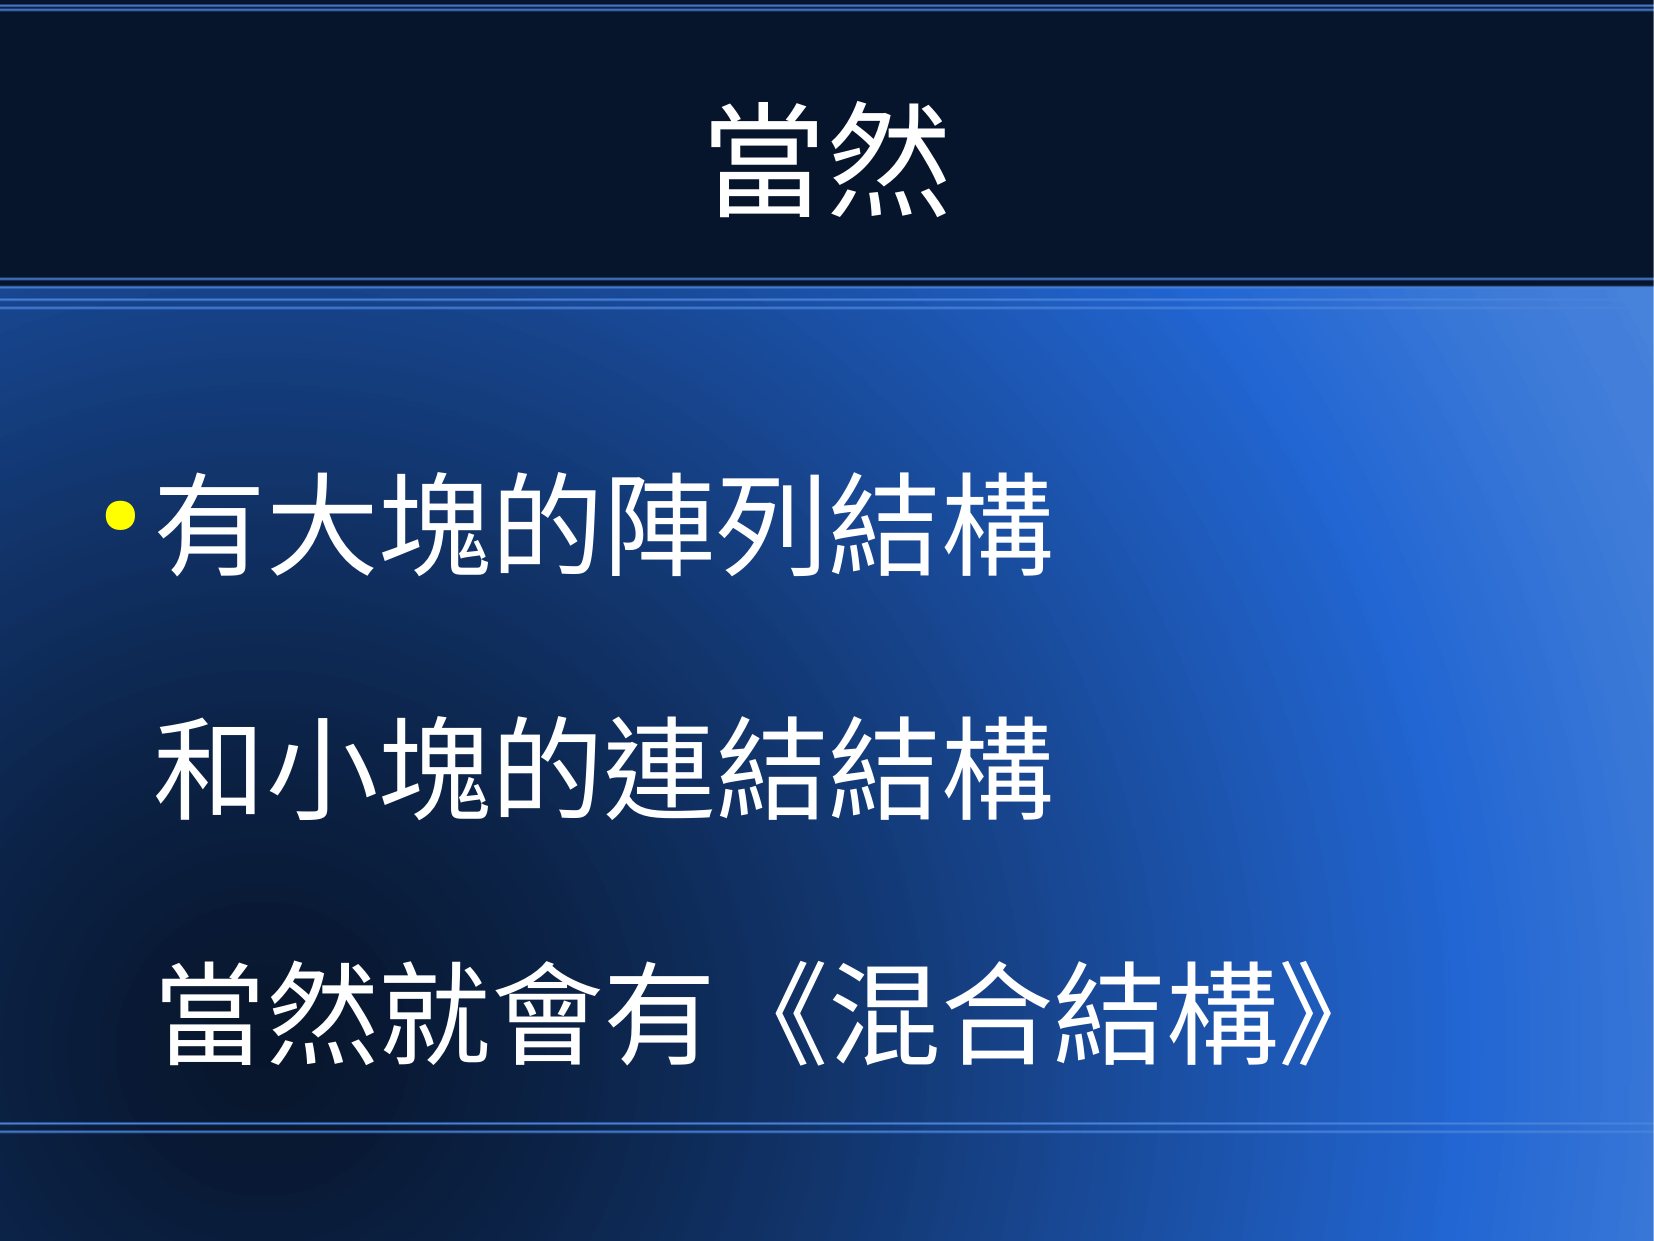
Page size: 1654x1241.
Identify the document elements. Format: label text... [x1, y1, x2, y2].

list 有大塊的陣列結構 和小塊的連結結構 當然就會有《混合結構》 [82, 355, 1571, 1241]
title 當然 [82, 49, 1571, 257]
picture [0, 0, 1654, 1241]
